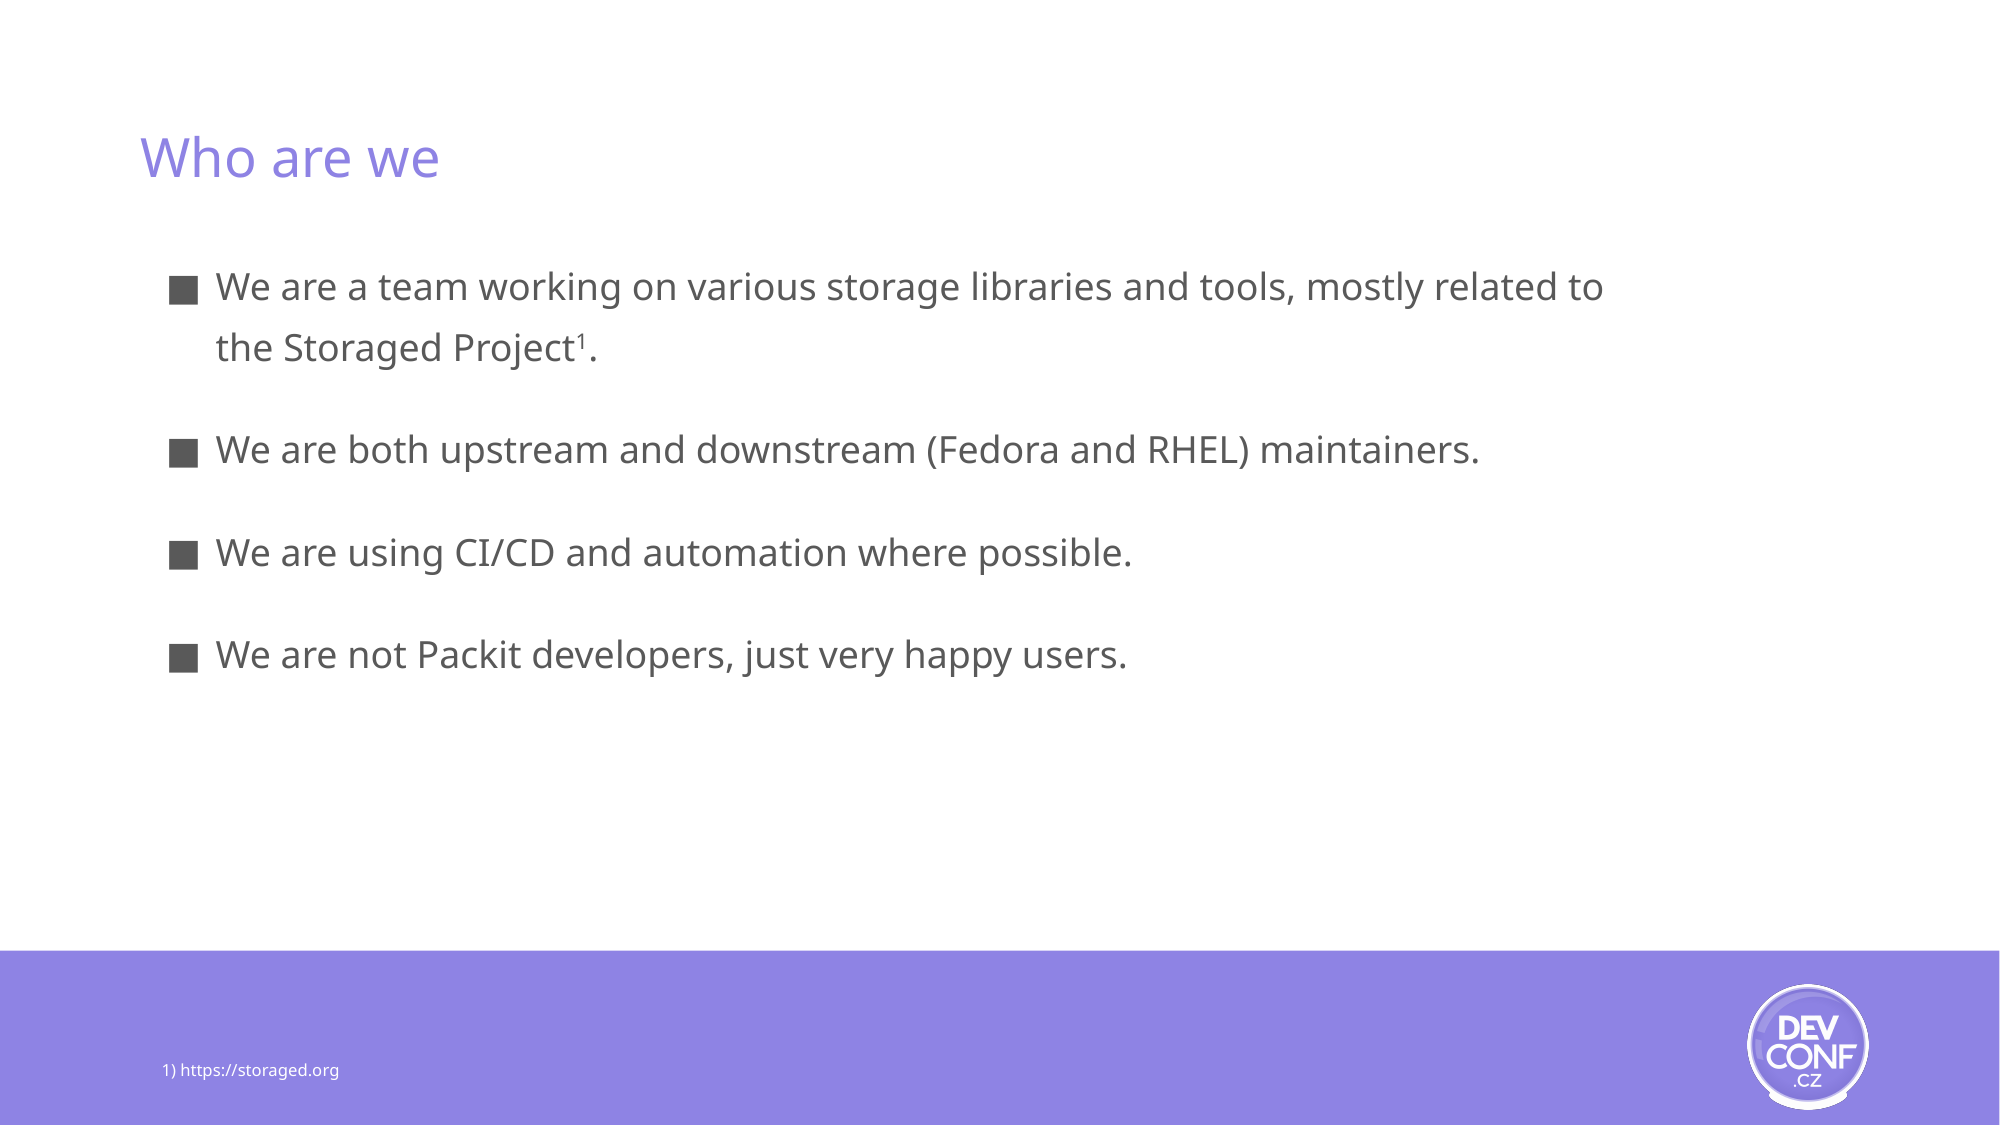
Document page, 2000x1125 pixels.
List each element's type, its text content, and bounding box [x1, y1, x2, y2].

subtitle 1) https://storaged.org [140, 1054, 876, 1102]
title Who are we [140, 93, 1619, 219]
picture [1747, 984, 1869, 1110]
list We are a team working on various storage libraries and tools, mostly related to the Storaged Project1. We are both upstream and downstream (Fedora and RHEL) maintainers. We are using CI/CD and automation where possible. We are not Packit developers, just very happy users. [140, 247, 1619, 826]
